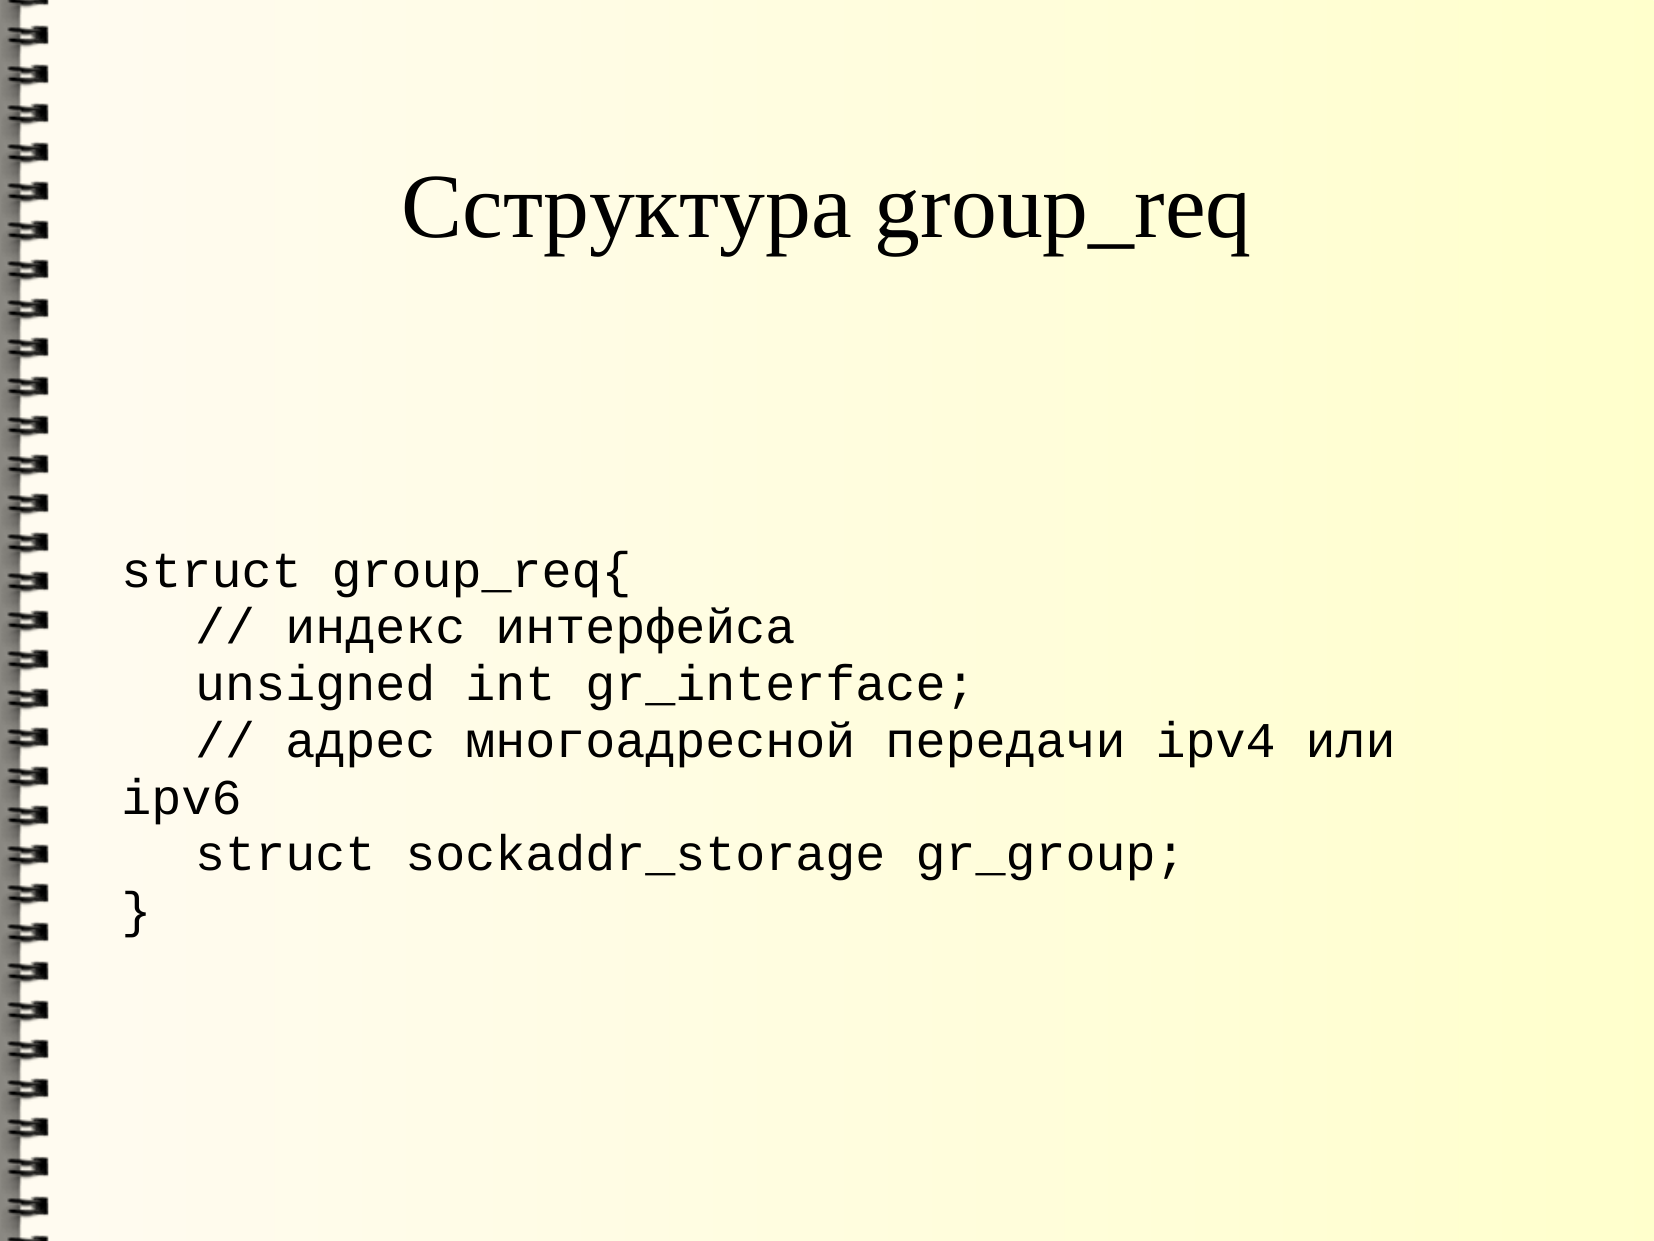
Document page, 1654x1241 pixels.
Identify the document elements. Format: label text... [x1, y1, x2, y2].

subtitle struct group_req{ // индекс интерфейса unsigned int gr_interface; // адрес многоадресной передачи ipv4 или ipv6 struct sockaddr_storage gr_group; } [121, 344, 1534, 1200]
title Cструктура group_req [121, 102, 1534, 311]
picture [0, 0, 1654, 1241]
